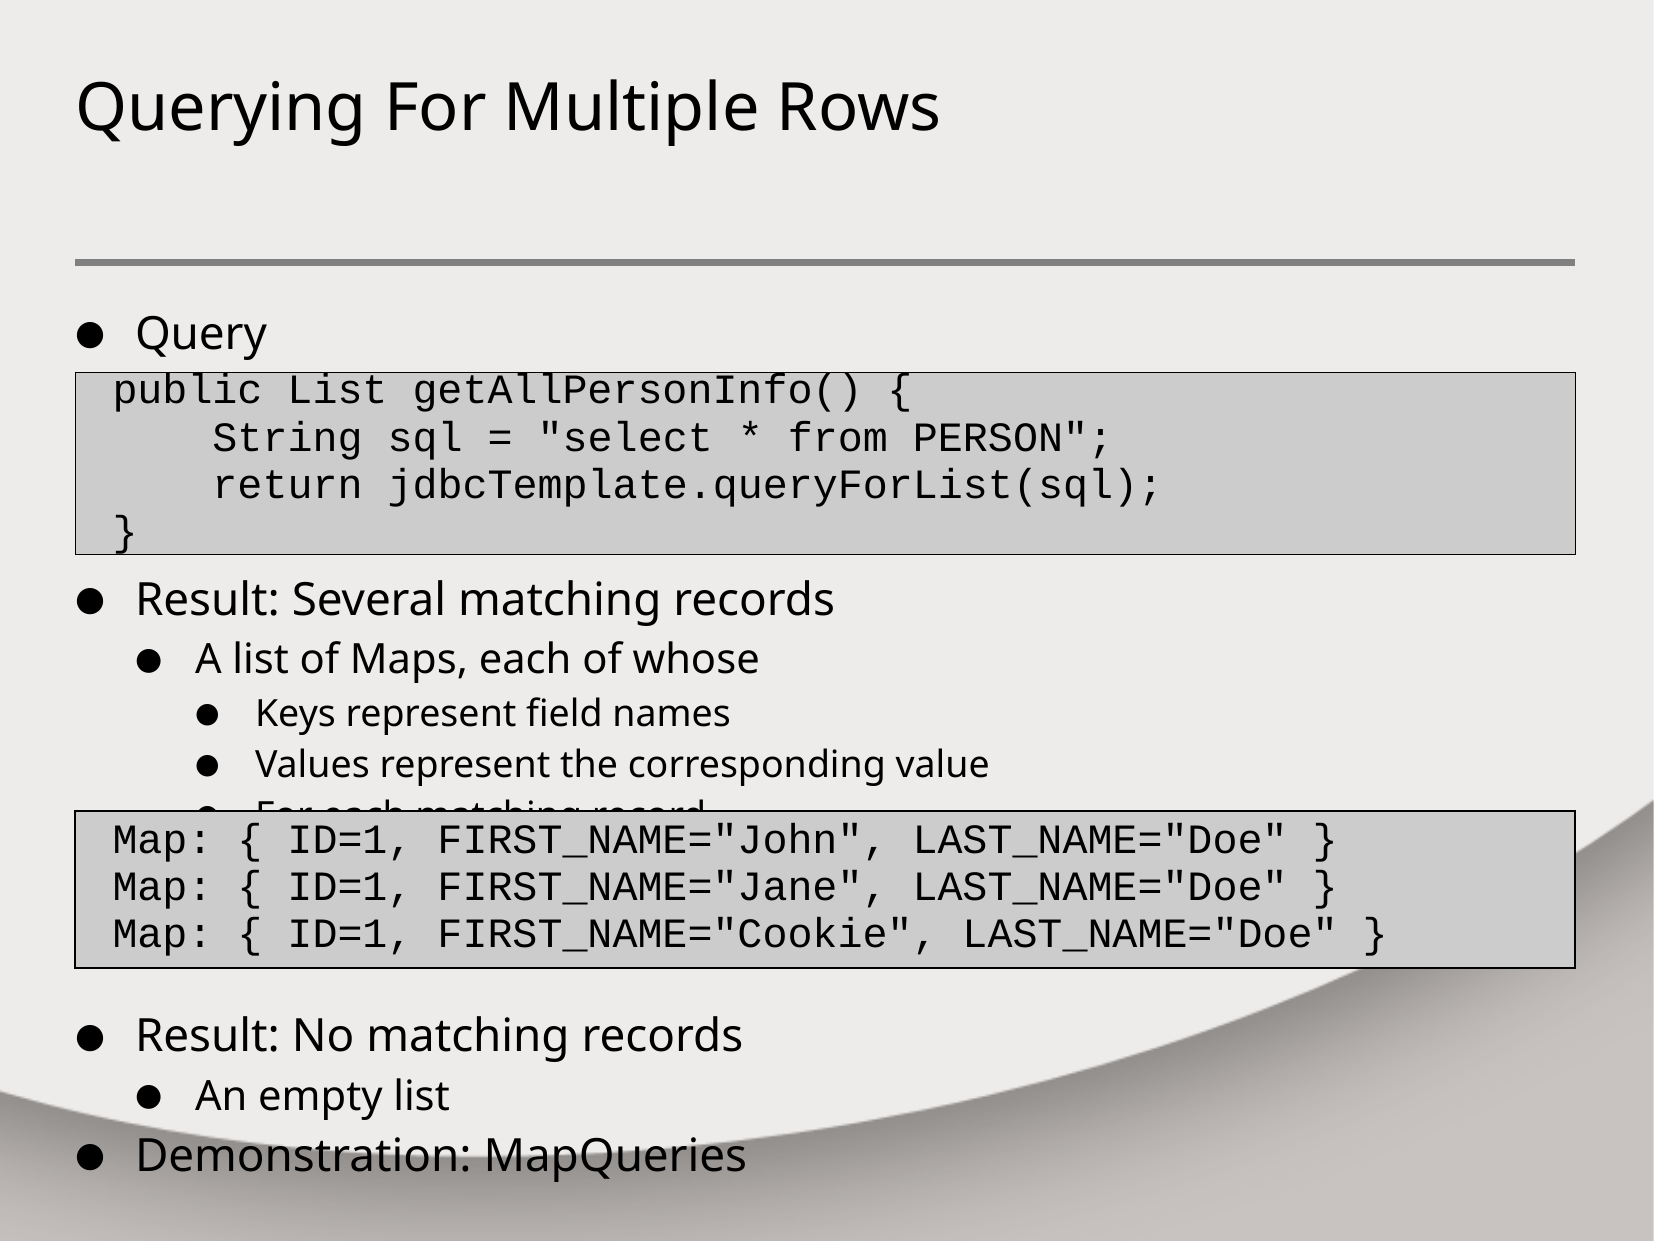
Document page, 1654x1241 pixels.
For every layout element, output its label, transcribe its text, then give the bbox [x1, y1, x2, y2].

picture [0, 0, 1654, 1241]
list Query Result: Several matching records A list of Maps, each of whose Keys represent field names Values represent the corresponding value For each matching record Result: No matching records An empty list Demonstration: MapQueries [75, 969, 1576, 1163]
text_box public List getAllPersonInfo() { String sql = "select * from PERSON"; return jdbcTemplate.queryForList(sql); } [75, 372, 1576, 555]
list Query Result: Several matching records A list of Maps, each of whose Keys represent field names Values represent the corresponding value For each matching record Result: No matching records An empty list Demonstration: MapQueries [75, 300, 1576, 372]
title Querying For Multiple Rows [75, 75, 1576, 226]
list Query Result: Several matching records A list of Maps, each of whose Keys represent field names Values represent the corresponding value For each matching record Result: No matching records An empty list Demonstration: MapQueries [75, 555, 1576, 811]
text_box Map: { ID=1, FIRST_NAME="John", LAST_NAME="Doe" } Map: { ID=1, FIRST_NAME="Jane", LAST_NAME="Doe" } Map: { ID=1, FIRST_NAME="Cookie", LAST_NAME="Doe" } [75, 811, 1576, 969]
